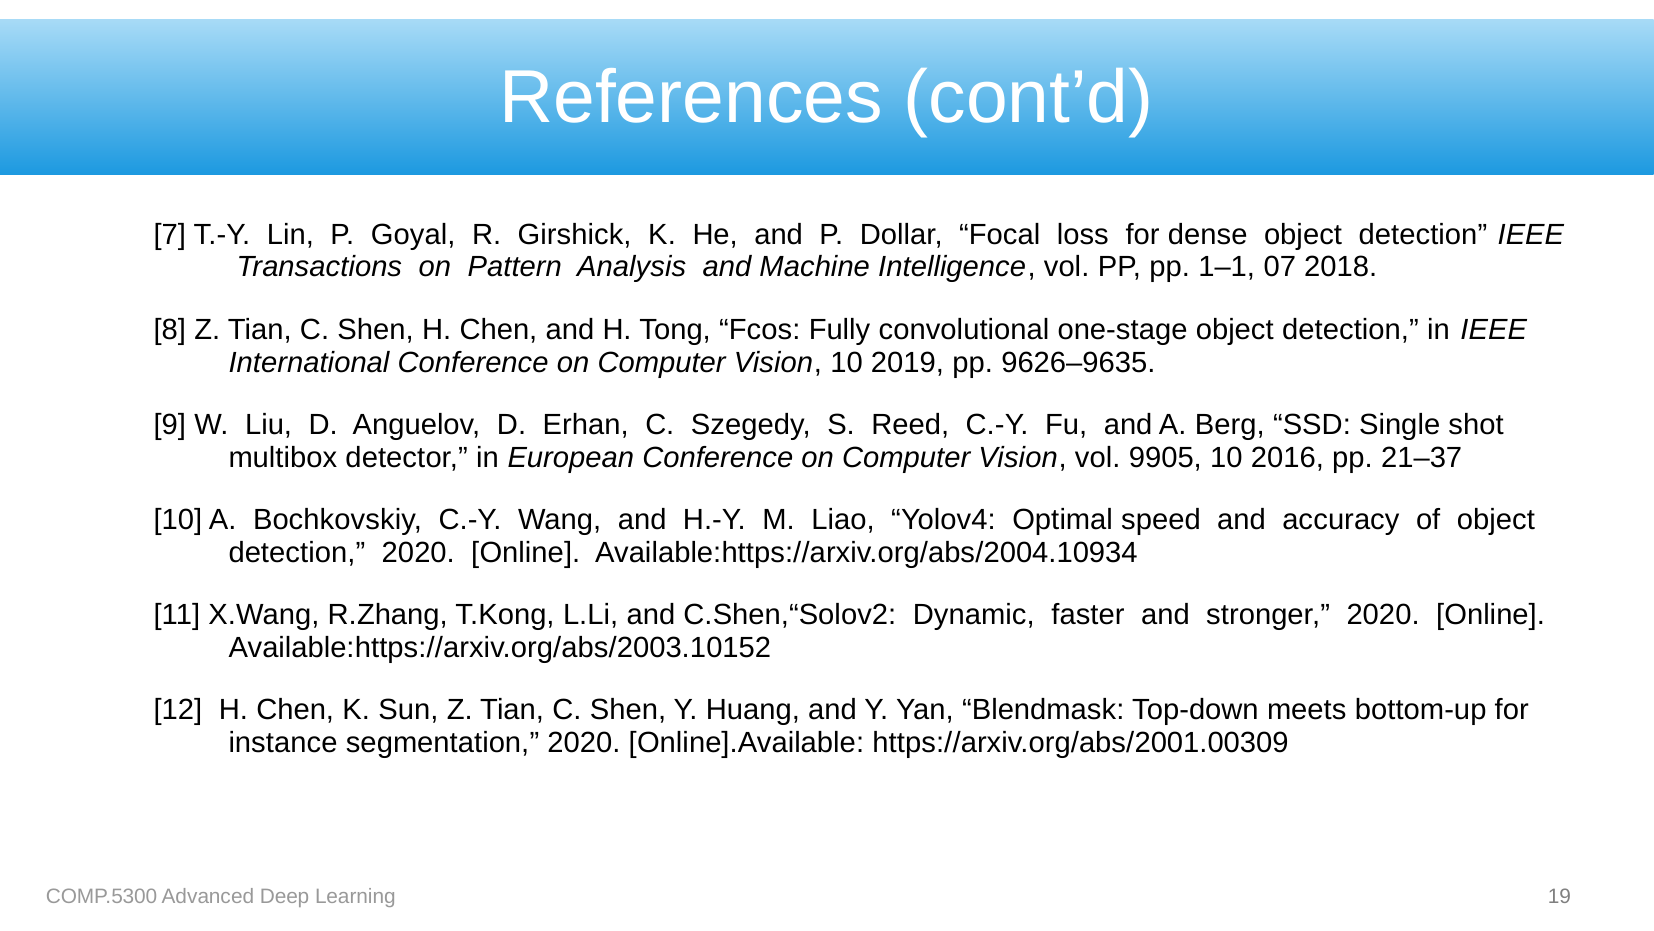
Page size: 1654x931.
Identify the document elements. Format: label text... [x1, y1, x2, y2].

list [7] T.-Y. Lin, P. Goyal, R. Girshick, K. He, and P. Dollar, “Focal loss for dense object detection” IEEE Transactions on Pattern Analysis and Machine Intelligence, vol. PP, pp. 1–1, 07 2018. [8] Z. Tian, C. Shen, H. Chen, and H. Tong, “Fcos: Fully convolutional one-stage object detection,” in IEEE International Conference on Computer Vision, 10 2019, pp. 9626–9635. [9] W. Liu, D. Anguelov, D. Erhan, C. Szegedy, S. Reed, C.-Y. Fu, and A. Berg, “SSD: Single shot multibox detector,” in European Conference on Computer Vision, vol. 9905, 10 2016, pp. 21–37 [10] A. Bochkovskiy, C.-Y. Wang, and H.-Y. M. Liao, “Yolov4: Optimal speed and accuracy of object detection,” 2020. [Online]. Available:https://arxiv.org/abs/2004.10934 [11] X.Wang, R.Zhang, T.Kong, L.Li, and C.Shen,“Solov2: Dynamic, faster and stronger,” 2020. [Online]. Available:https://arxiv.org/abs/2003.10152 [12] H. Chen, K. Sun, Z. Tian, C. Shen, Y. Huang, and Y. Yan, “Blendmask: Top-down meets bottom-up for instance segmentation,” 2020. [Online].Available: https://arxiv.org/abs/2001.00309 [82, 217, 1571, 841]
title References (cont’d) [0, 19, 1654, 175]
